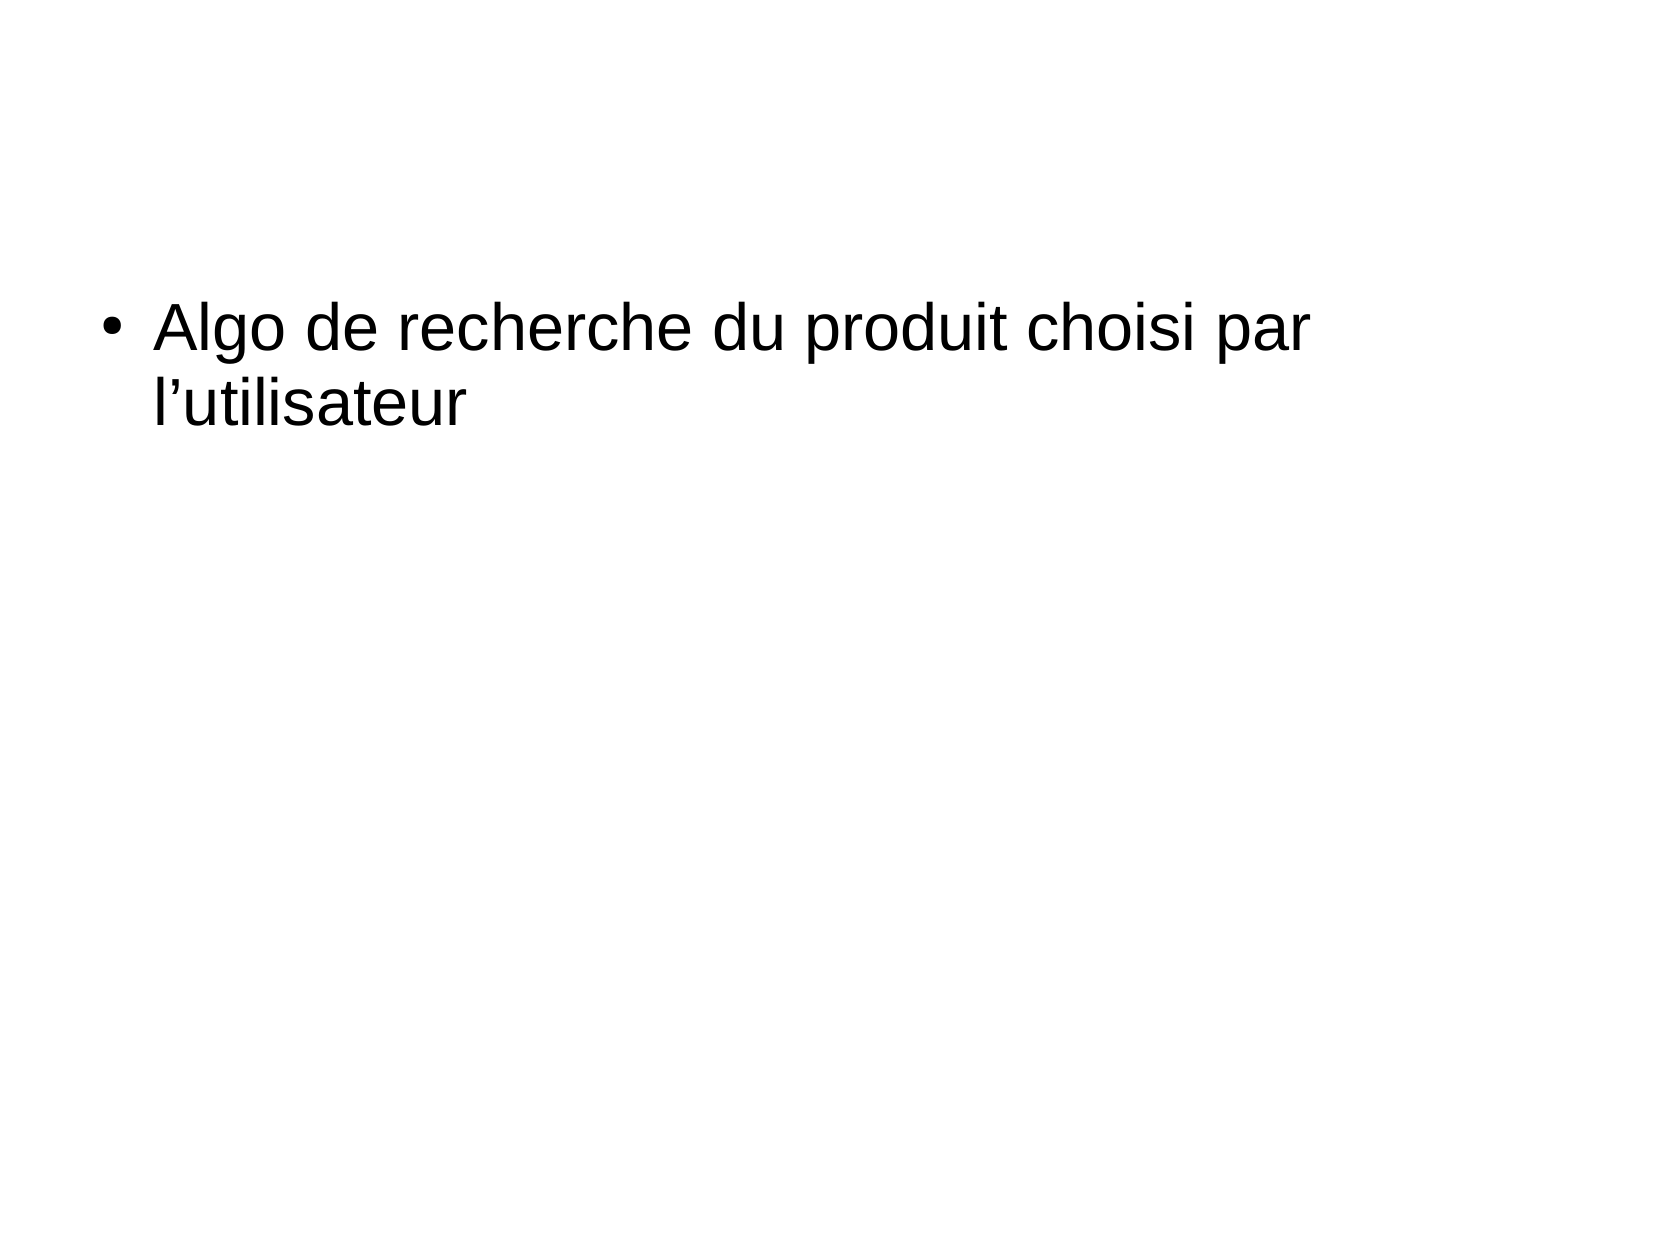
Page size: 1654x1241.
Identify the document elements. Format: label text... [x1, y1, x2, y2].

list Algo de recherche du produit choisi par l’utilisateur [82, 290, 1571, 1010]
